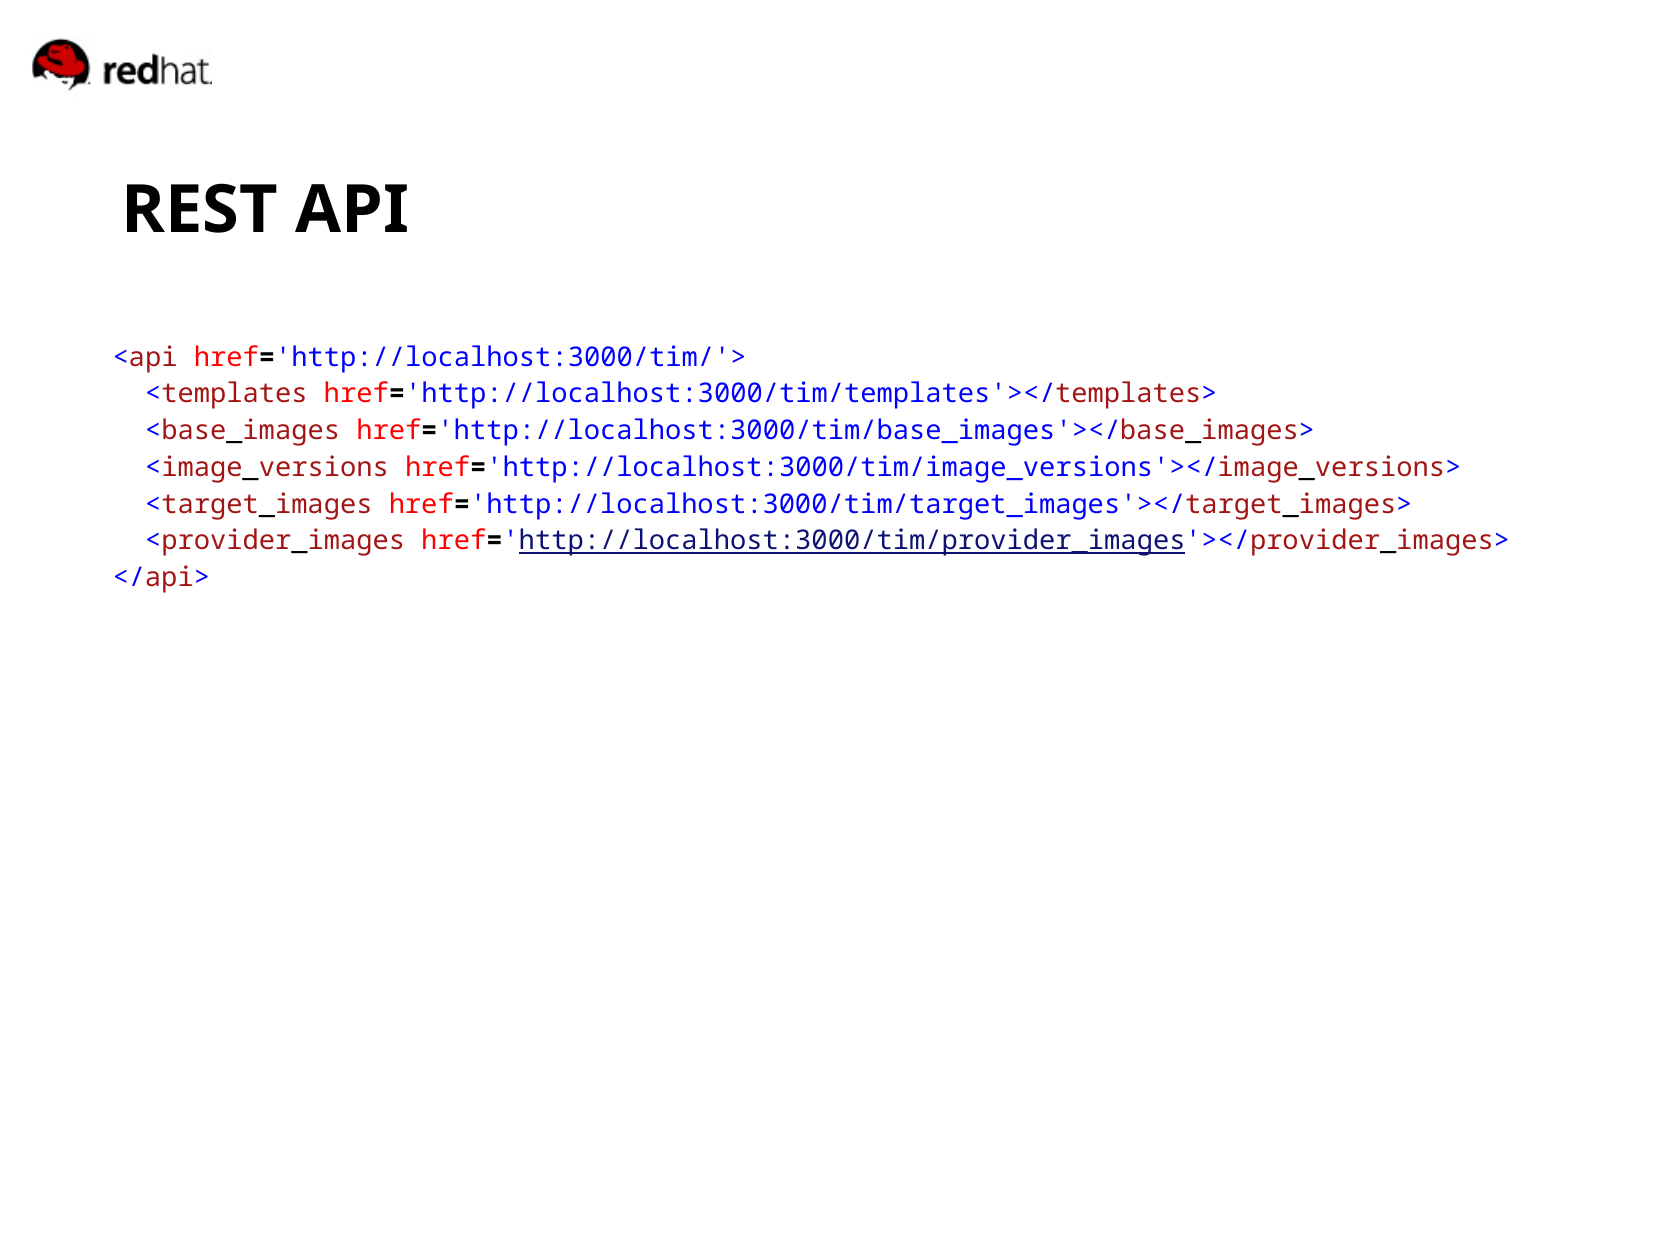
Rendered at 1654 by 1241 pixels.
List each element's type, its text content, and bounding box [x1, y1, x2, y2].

picture [31, 37, 212, 98]
title REST API [121, 102, 1534, 310]
text_box <api href='http://localhost:3000/tim/'> <templates href='http://localhost:3000/tim/templates'></templates> <base_images href='http://localhost:3000/tim/base_images'></base_images> <image_versions href='http://localhost:3000/tim/image_versions'></image_versions> <target_images href='http://localhost:3000/tim/target_images'></target_images> <provider_images href='http://localhost:3000/tim/provider_images'></provider_images> </api> [112, 337, 1511, 557]
